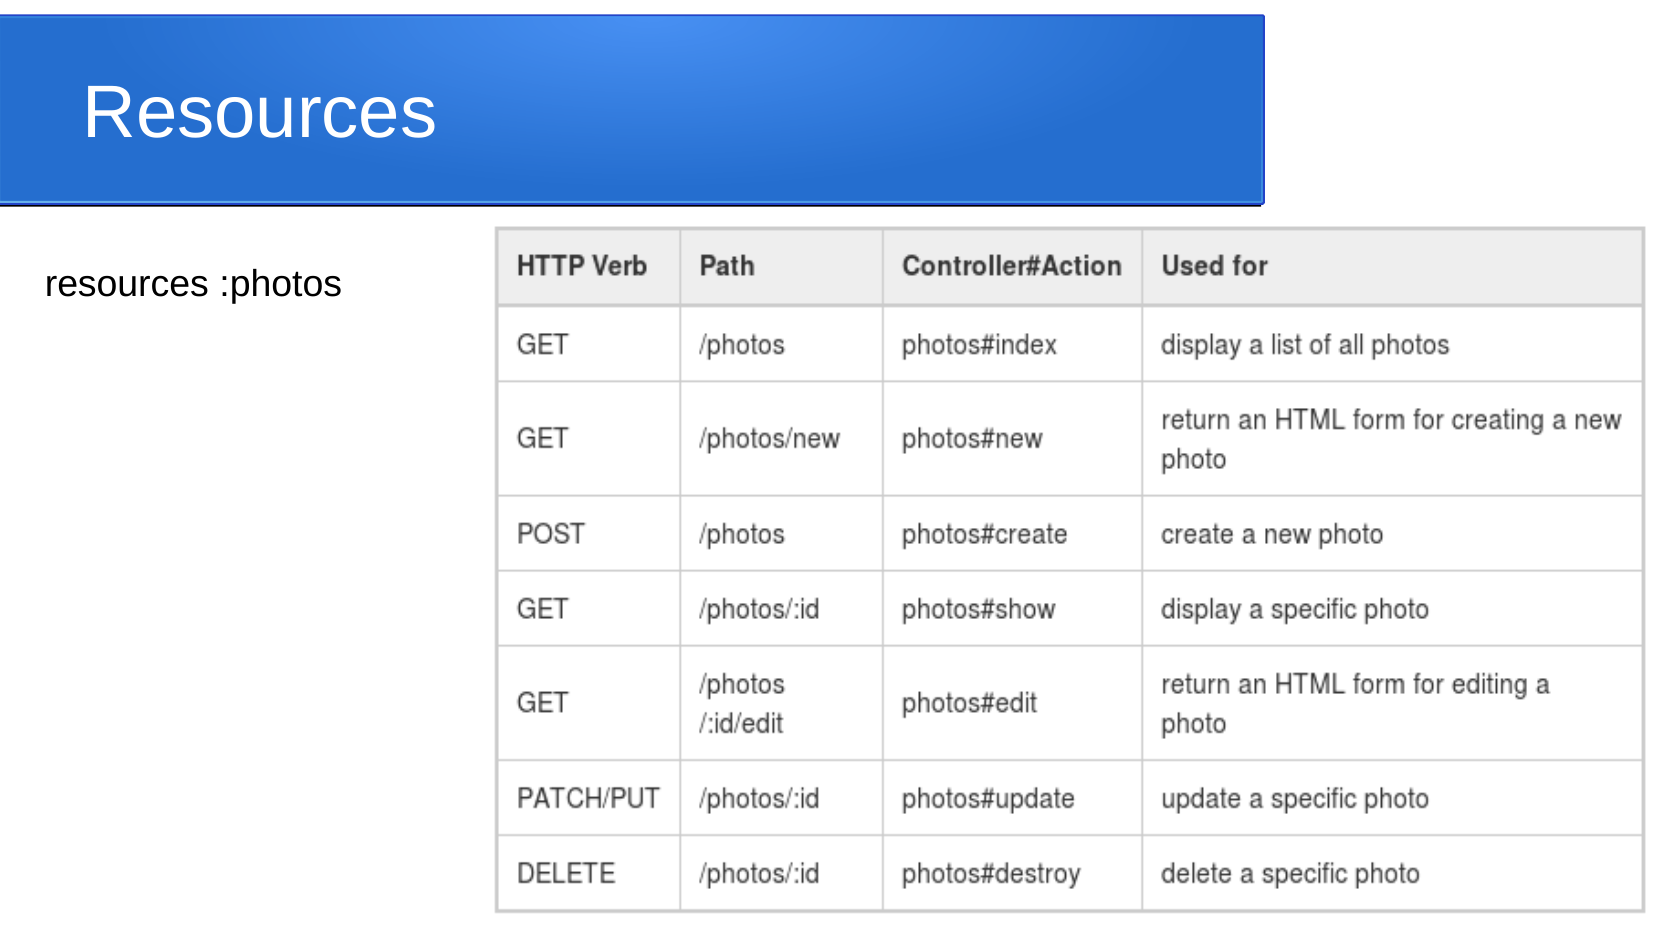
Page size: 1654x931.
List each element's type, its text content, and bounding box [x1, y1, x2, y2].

title Resources [82, 35, 1235, 189]
picture [488, 212, 1653, 919]
text_box resources :photos [30, 255, 481, 312]
